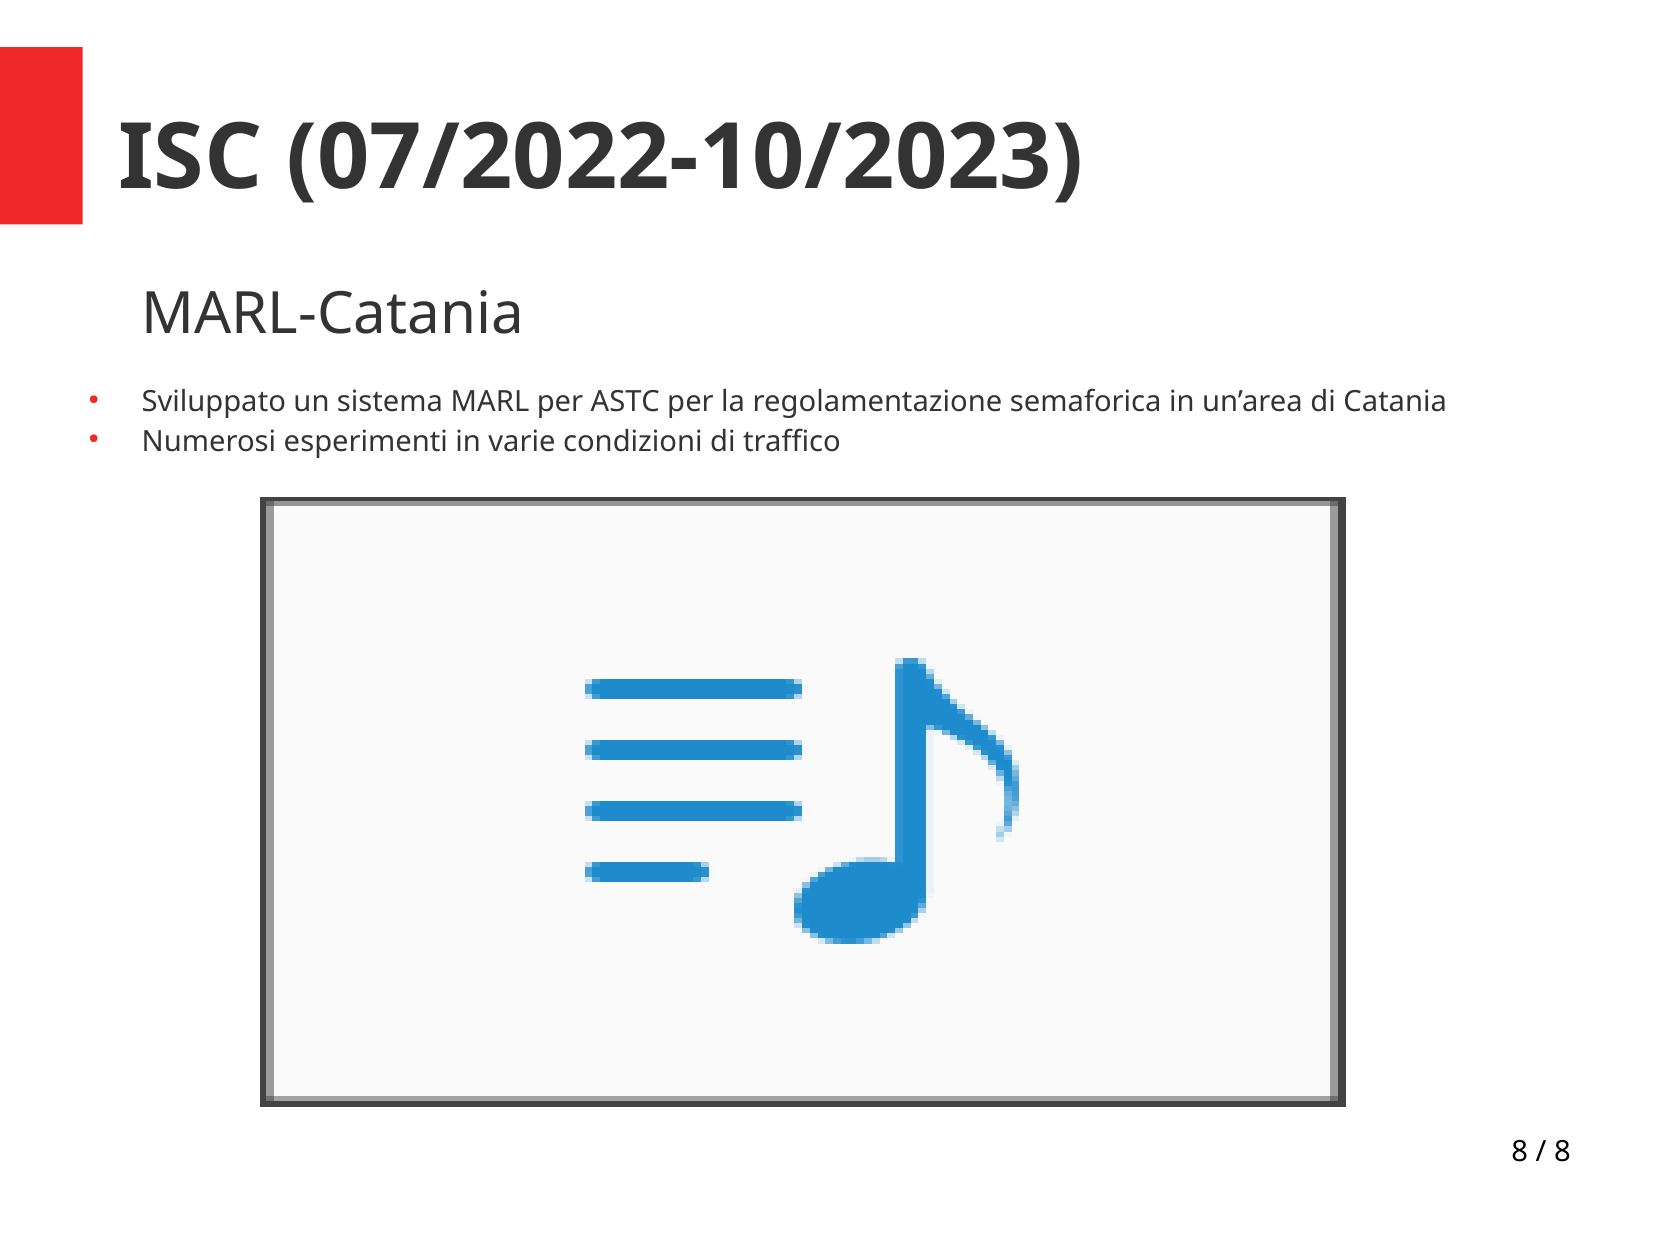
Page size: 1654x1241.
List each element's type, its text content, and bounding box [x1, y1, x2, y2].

text_box [259, 496, 1347, 1108]
list MARL-Catania Sviluppato un sistema MARL per ASTC per la regolamentazione semaforica in un’area di Catania Numerosi esperimenti in varie condizioni di traffico [70, 271, 1536, 473]
title ISC (07/2022-10/2023) [118, 49, 1571, 257]
